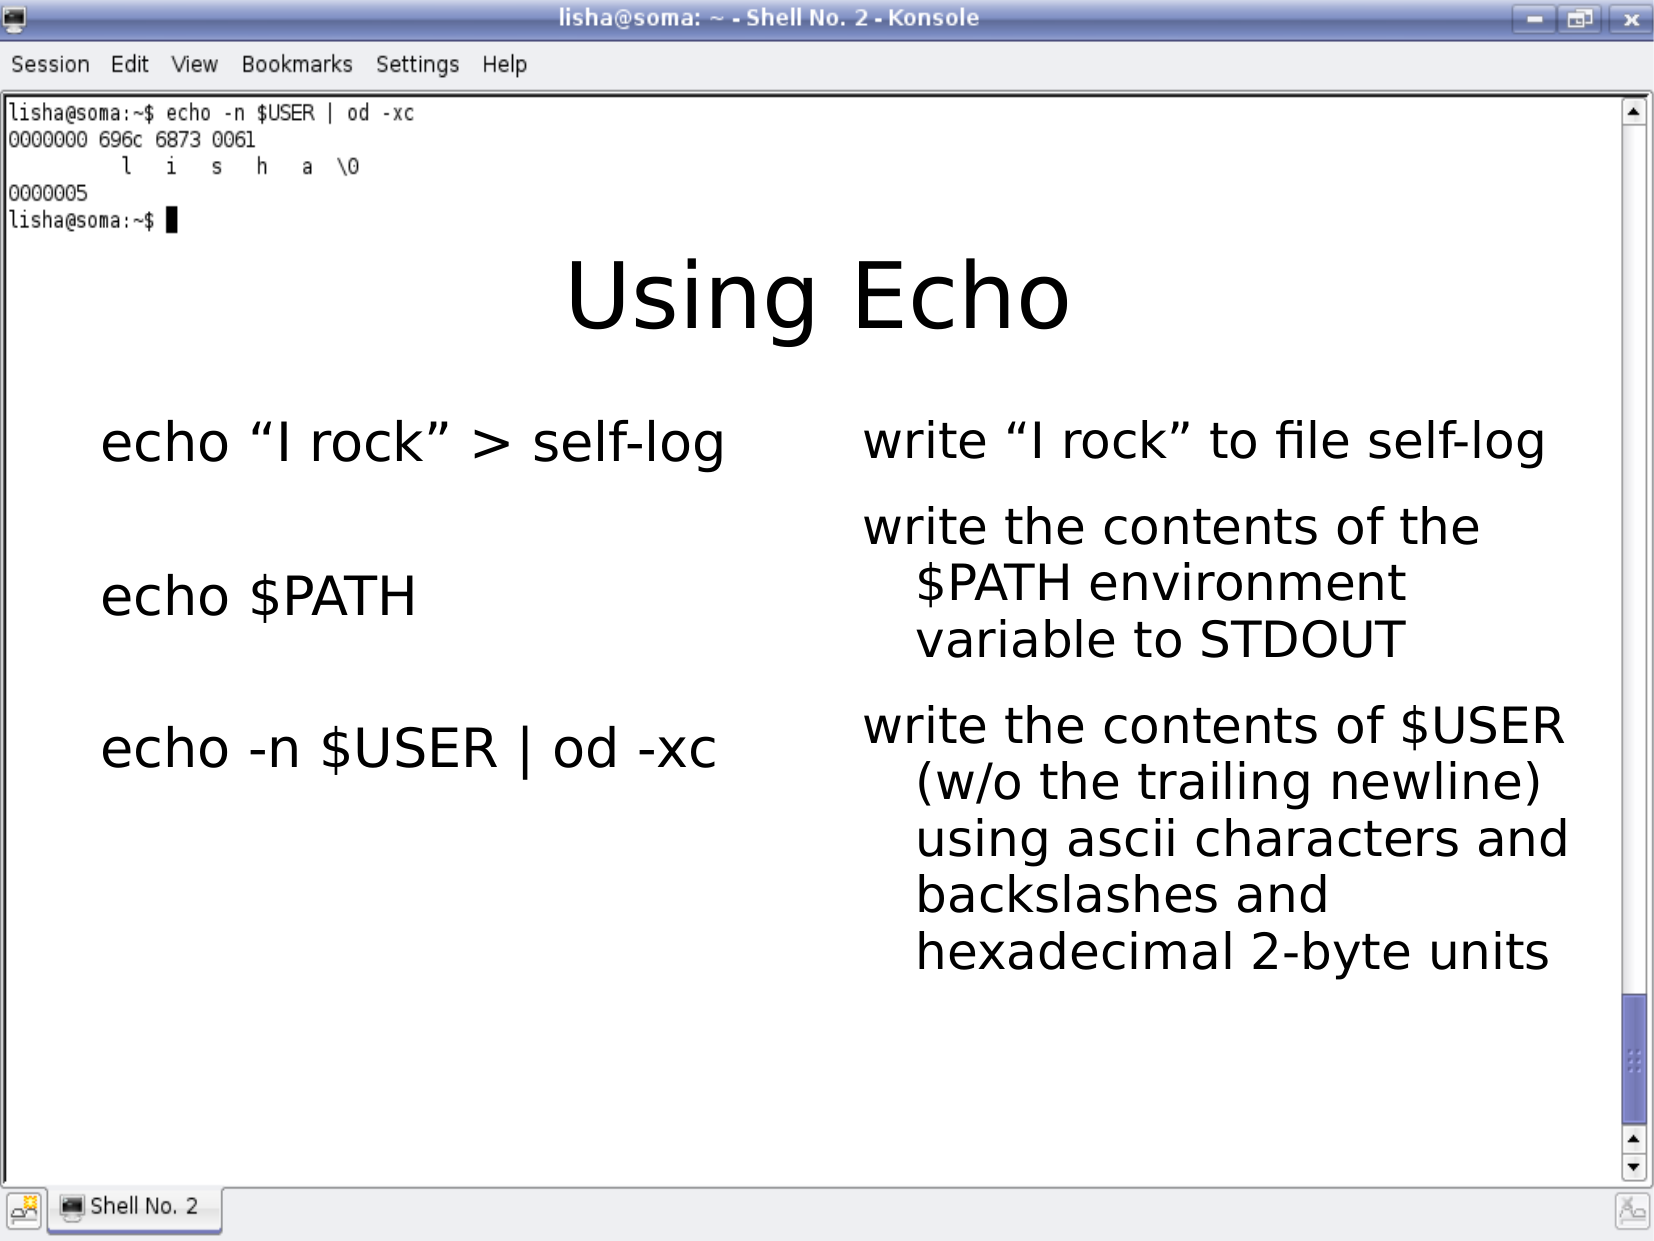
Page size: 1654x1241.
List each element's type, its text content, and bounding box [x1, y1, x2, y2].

list write “I rock” to file self-log write the contents of the $PATH environment variable to STDOUT write the contents of $USER (w/o the trailing newline) using ascii characters and backslashes and hexadecimal 2-byte units [845, 412, 1572, 1113]
title Using Echo [75, 203, 1564, 391]
list echo “I rock” > self-log echo $PATH echo -n $USER | od -xc [82, 412, 809, 1109]
picture [0, 0, 1654, 1241]
